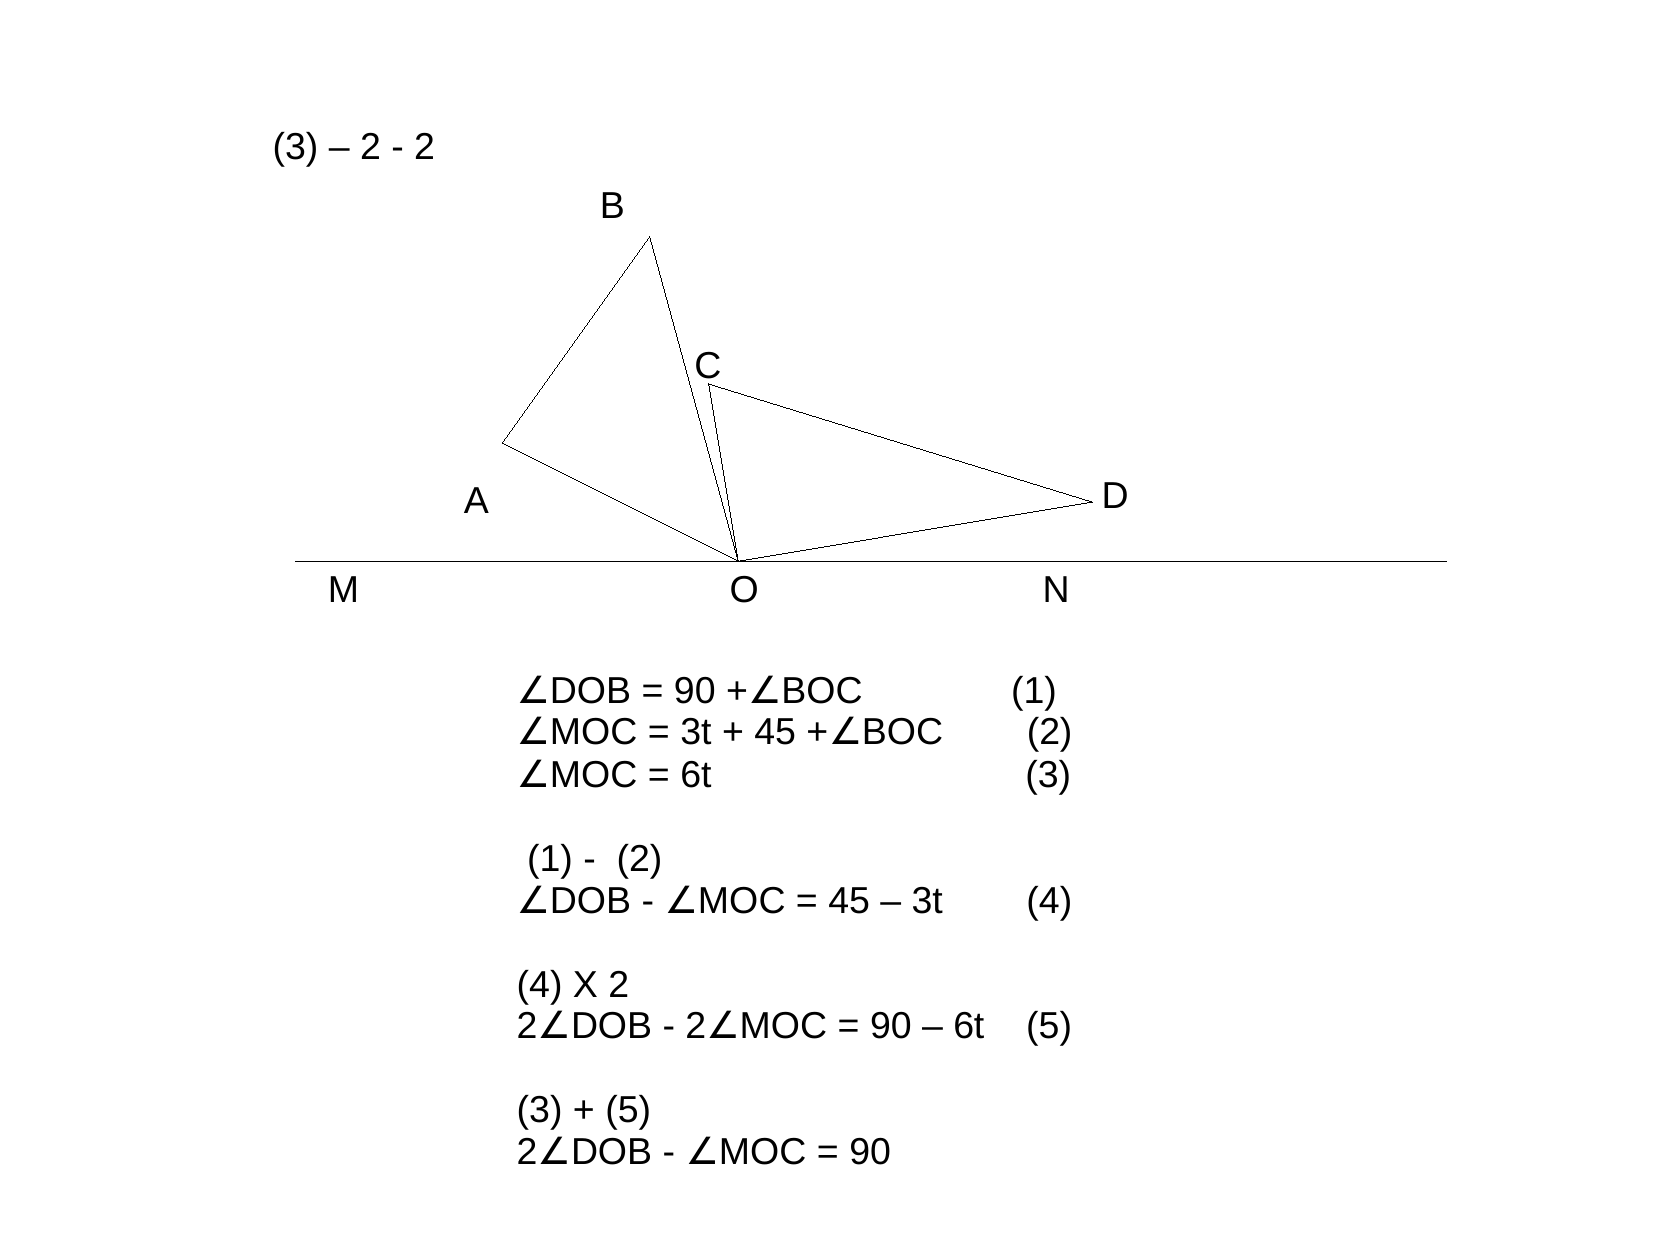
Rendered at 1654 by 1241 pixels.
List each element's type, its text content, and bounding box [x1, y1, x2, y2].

text_box O [714, 561, 774, 619]
text_box C [679, 337, 737, 394]
text_box M [313, 561, 374, 619]
text_box (3) – 2 - 2 [257, 117, 451, 175]
text_box A [448, 472, 504, 530]
text_box B [585, 177, 640, 235]
text_box ∠DOB = 90 +∠BOC (1) ∠MOC = 3t + 45 +∠BOC (2) ∠MOC = 6t (3) (1) - (2) ∠DOB - ∠MOC = 45 – 3t (4) (4) X 2 2∠DOB - 2∠MOC = 90 – 6t (5) (3) + (5) 2∠DOB - ∠MOC = 90 [501, 661, 1123, 1182]
text_box N [1027, 561, 1085, 619]
text_box D [1086, 466, 1144, 524]
